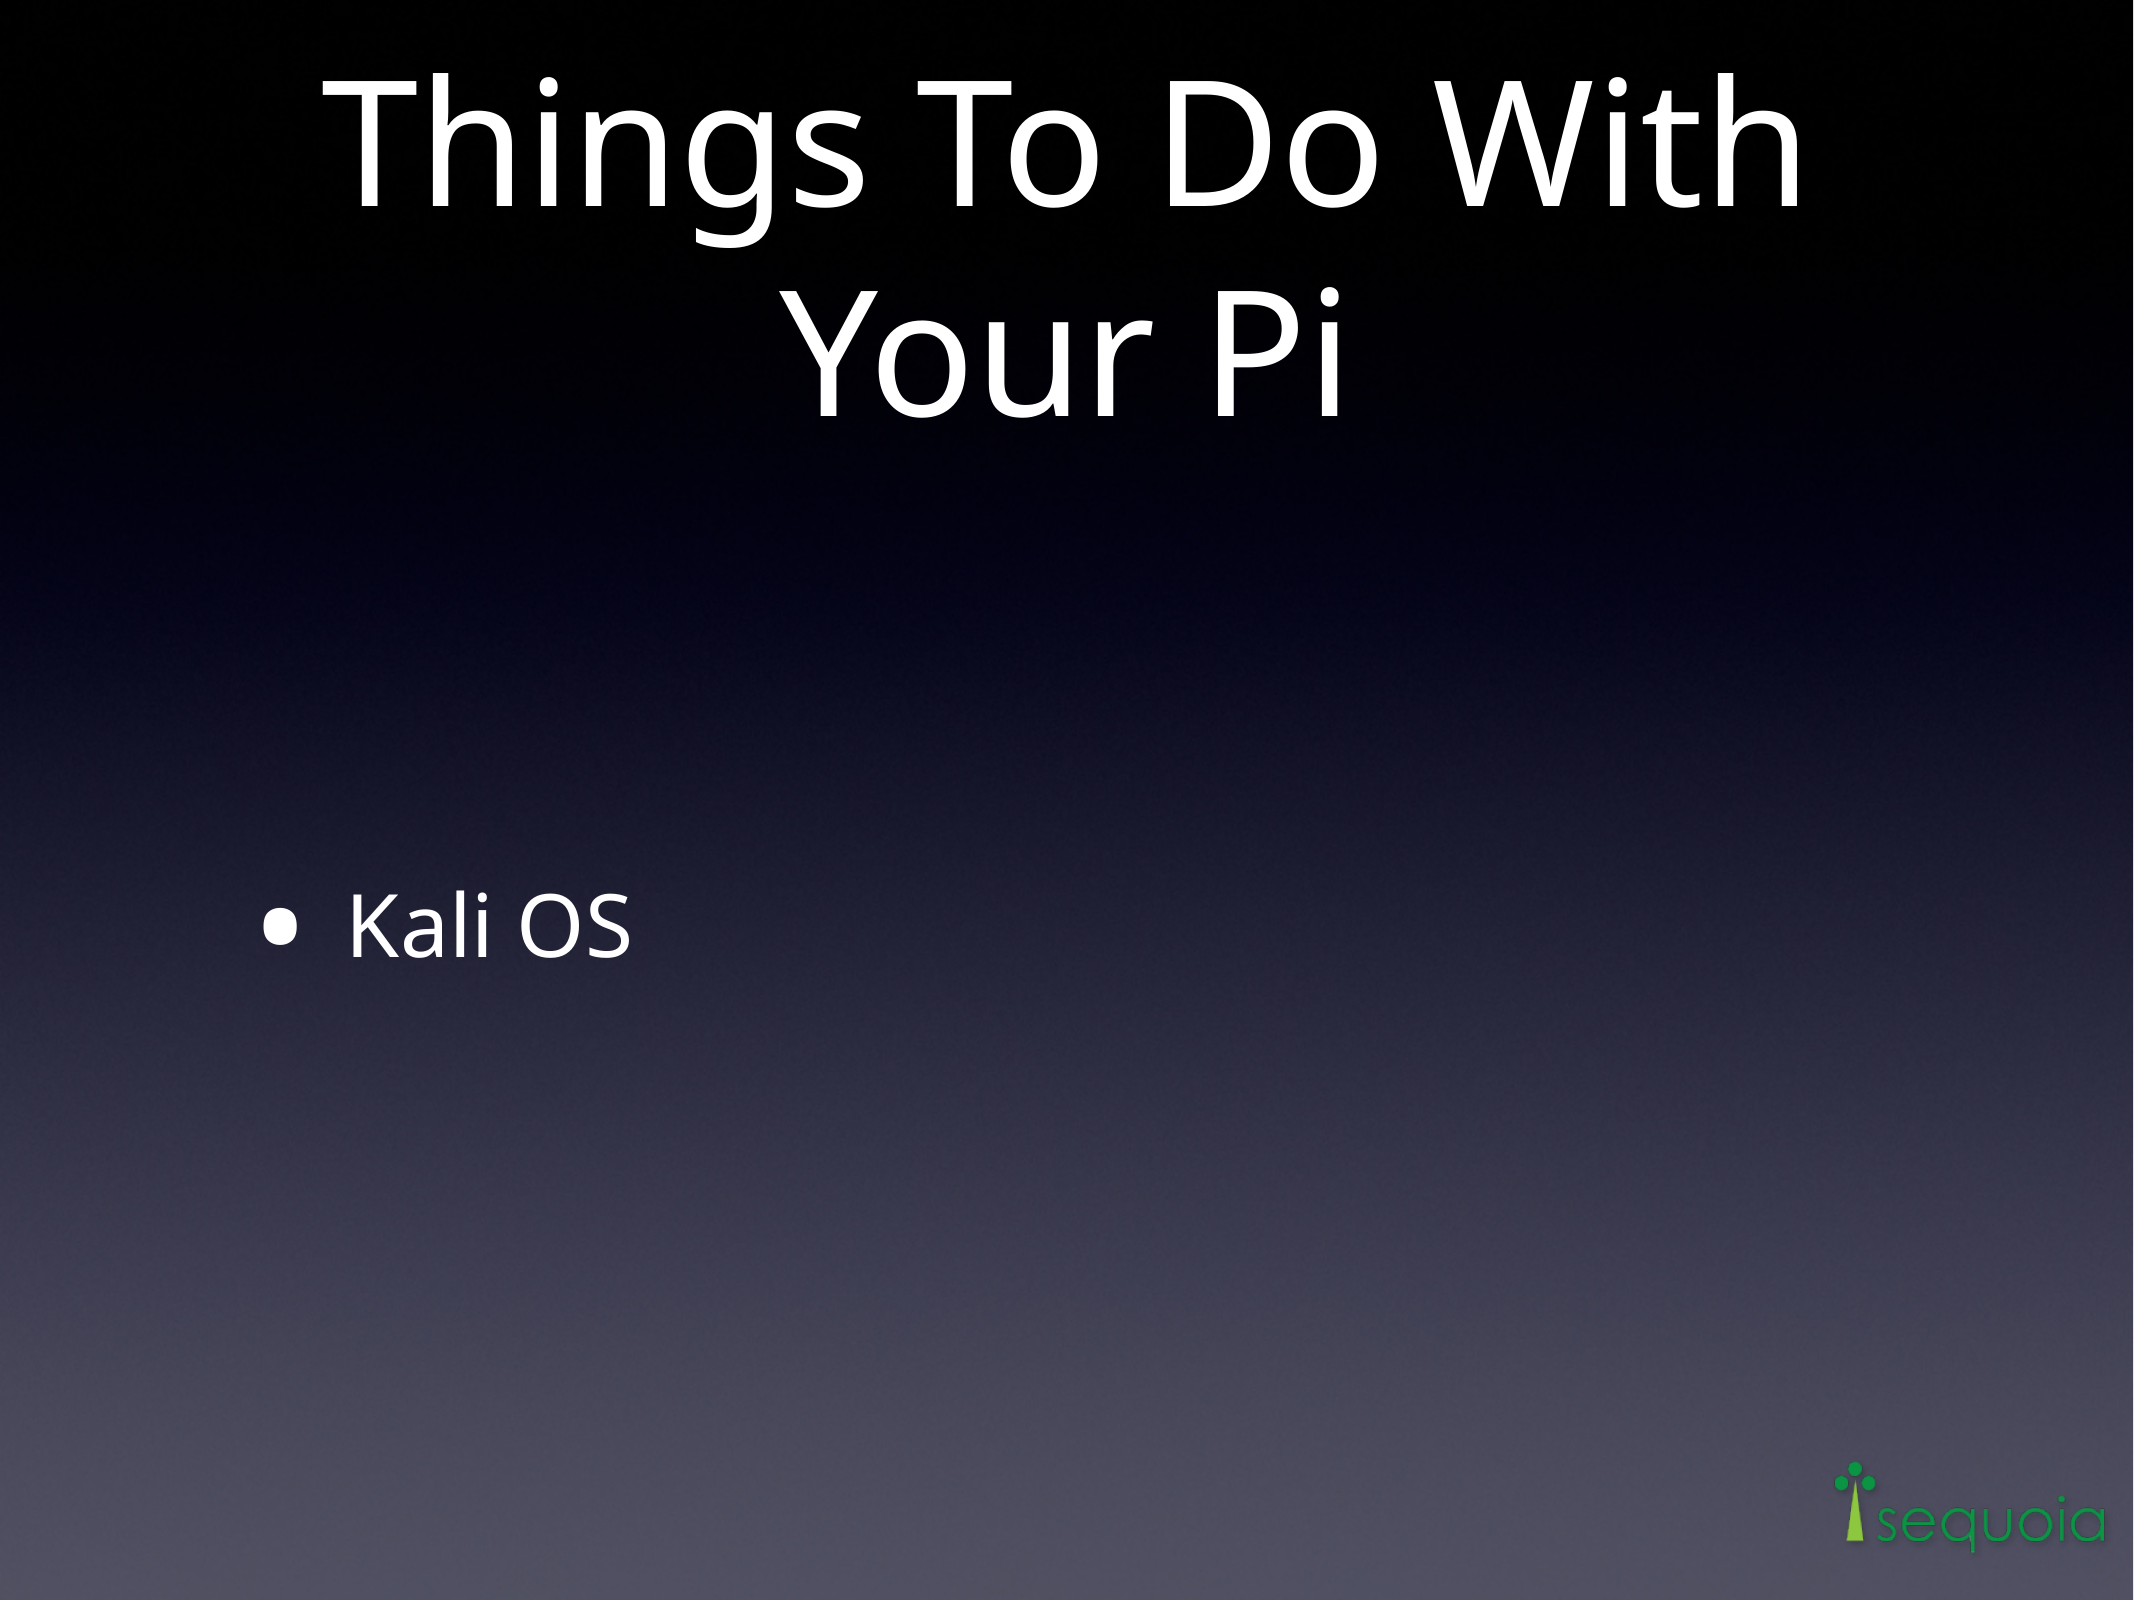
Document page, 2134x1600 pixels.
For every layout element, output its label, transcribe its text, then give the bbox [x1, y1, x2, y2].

title Things To Do With Your Pi [208, 23, 1925, 454]
subtitle Kali OS [208, 454, 1925, 1392]
picture [0, 0, 2134, 1600]
